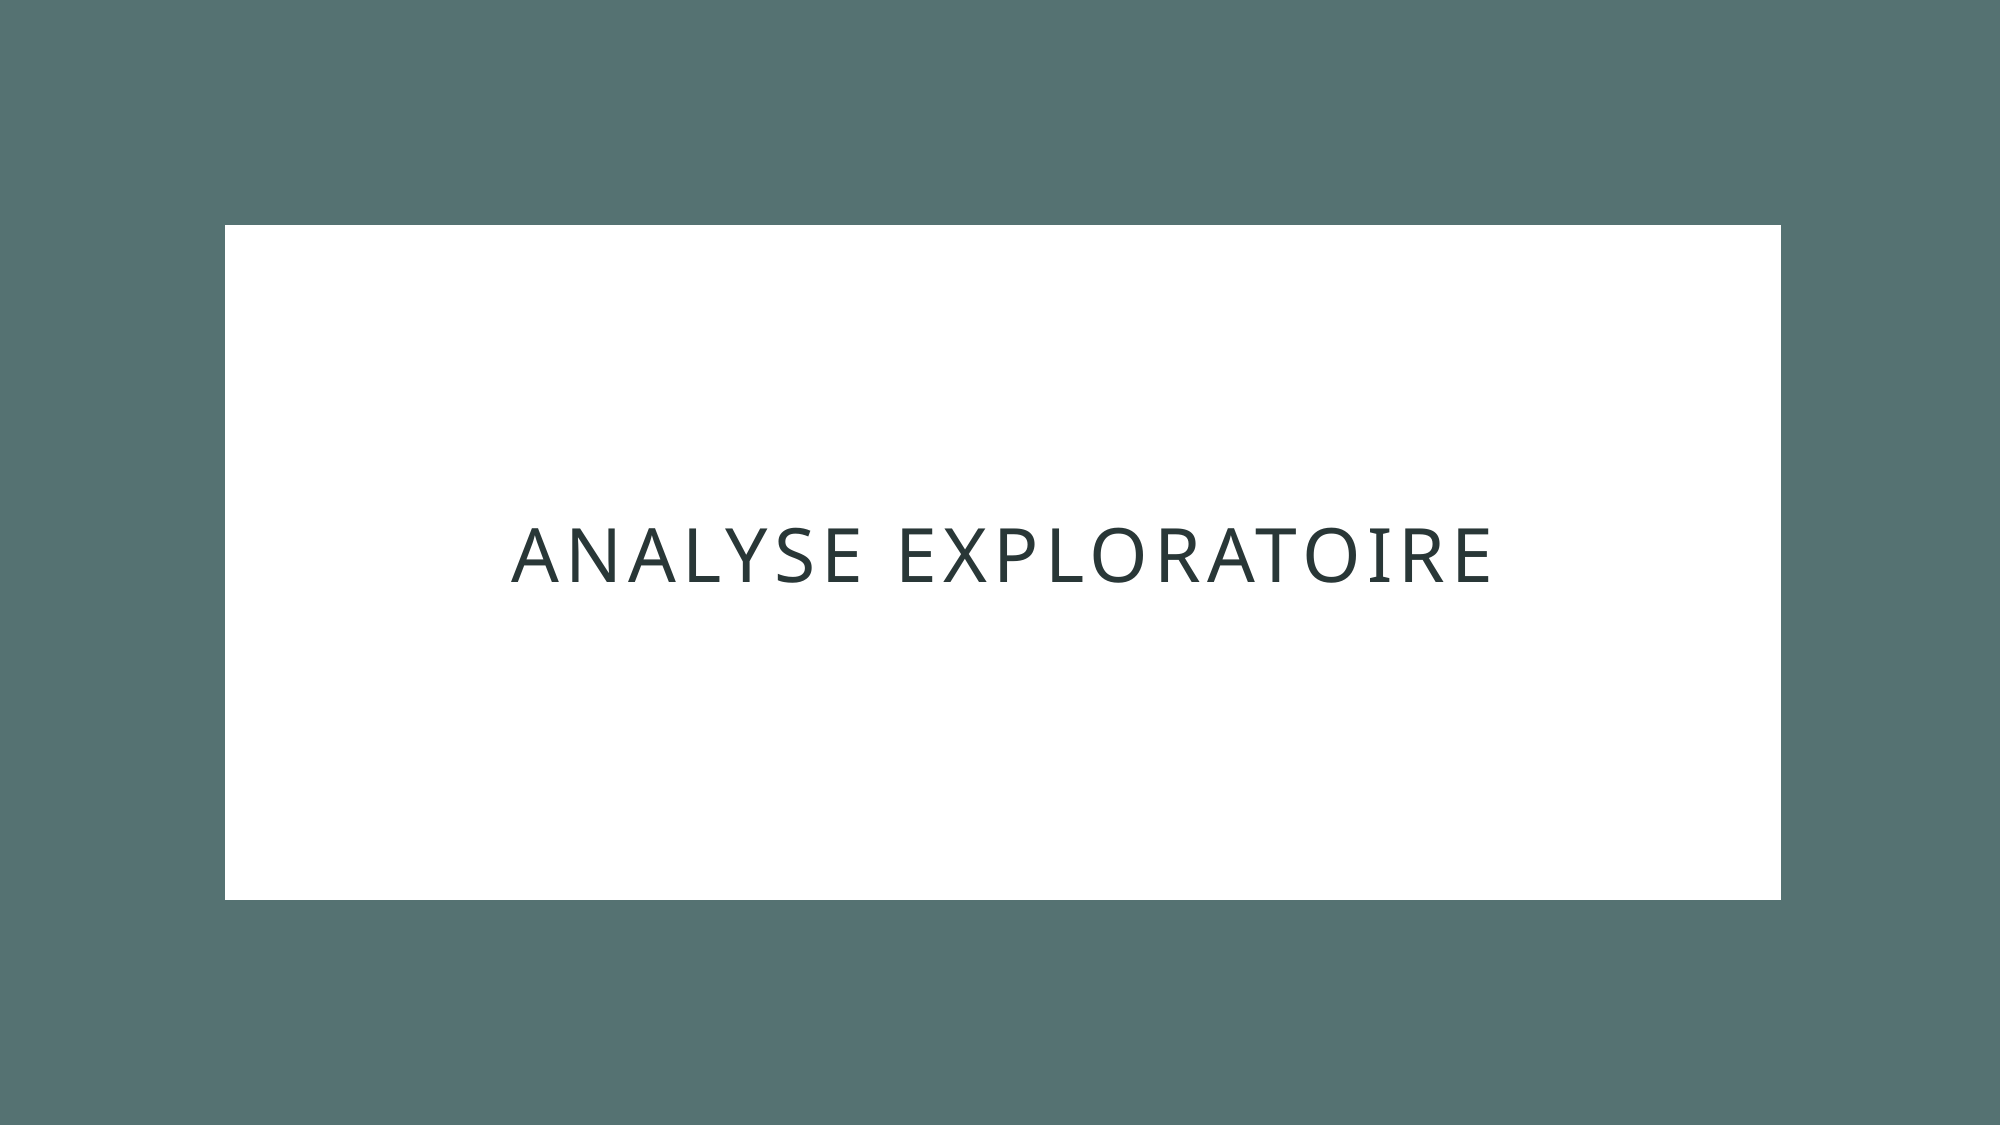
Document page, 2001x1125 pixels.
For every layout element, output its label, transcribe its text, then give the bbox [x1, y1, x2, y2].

title ANALYSE EXPLORATOIRE [337, 315, 1669, 607]
text_box [0, 0, 2000, 1125]
